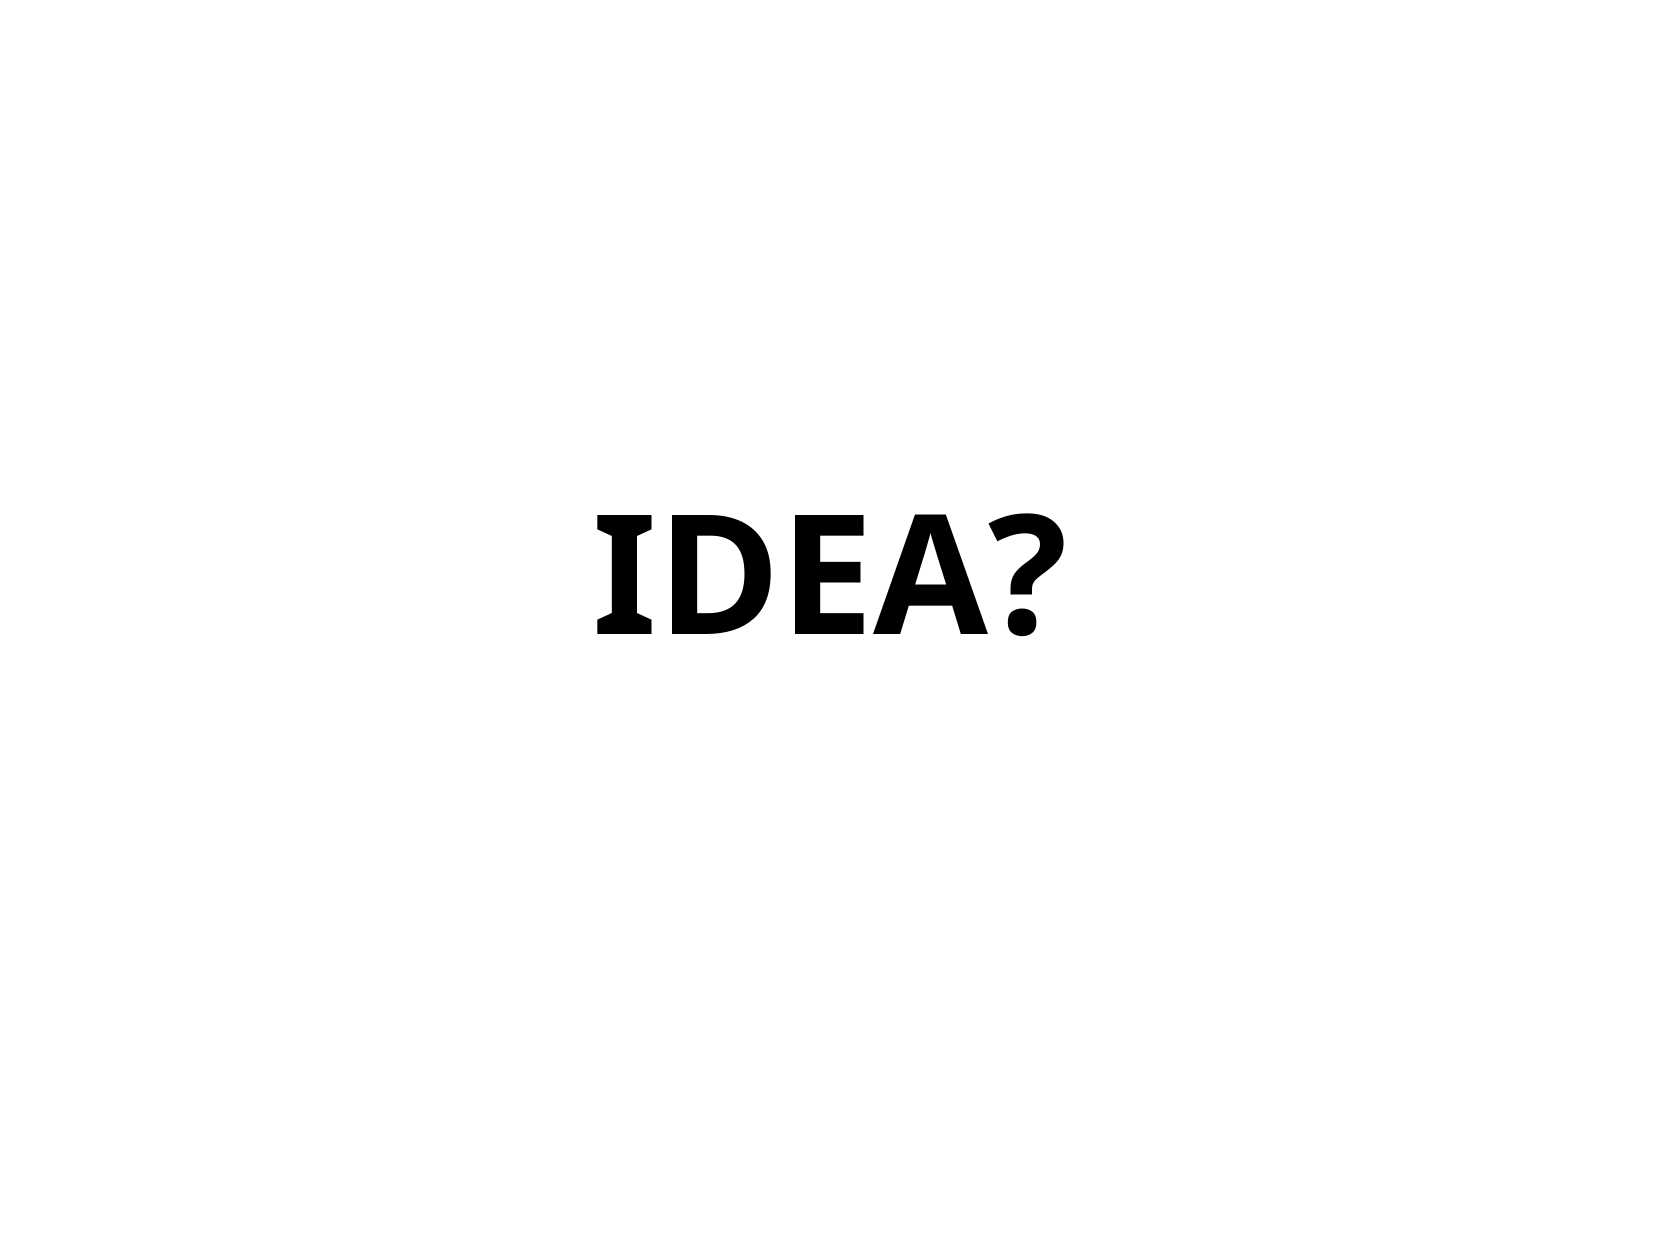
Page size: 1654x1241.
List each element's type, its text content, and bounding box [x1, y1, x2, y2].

subtitle IDEA? [86, 90, 1576, 1051]
